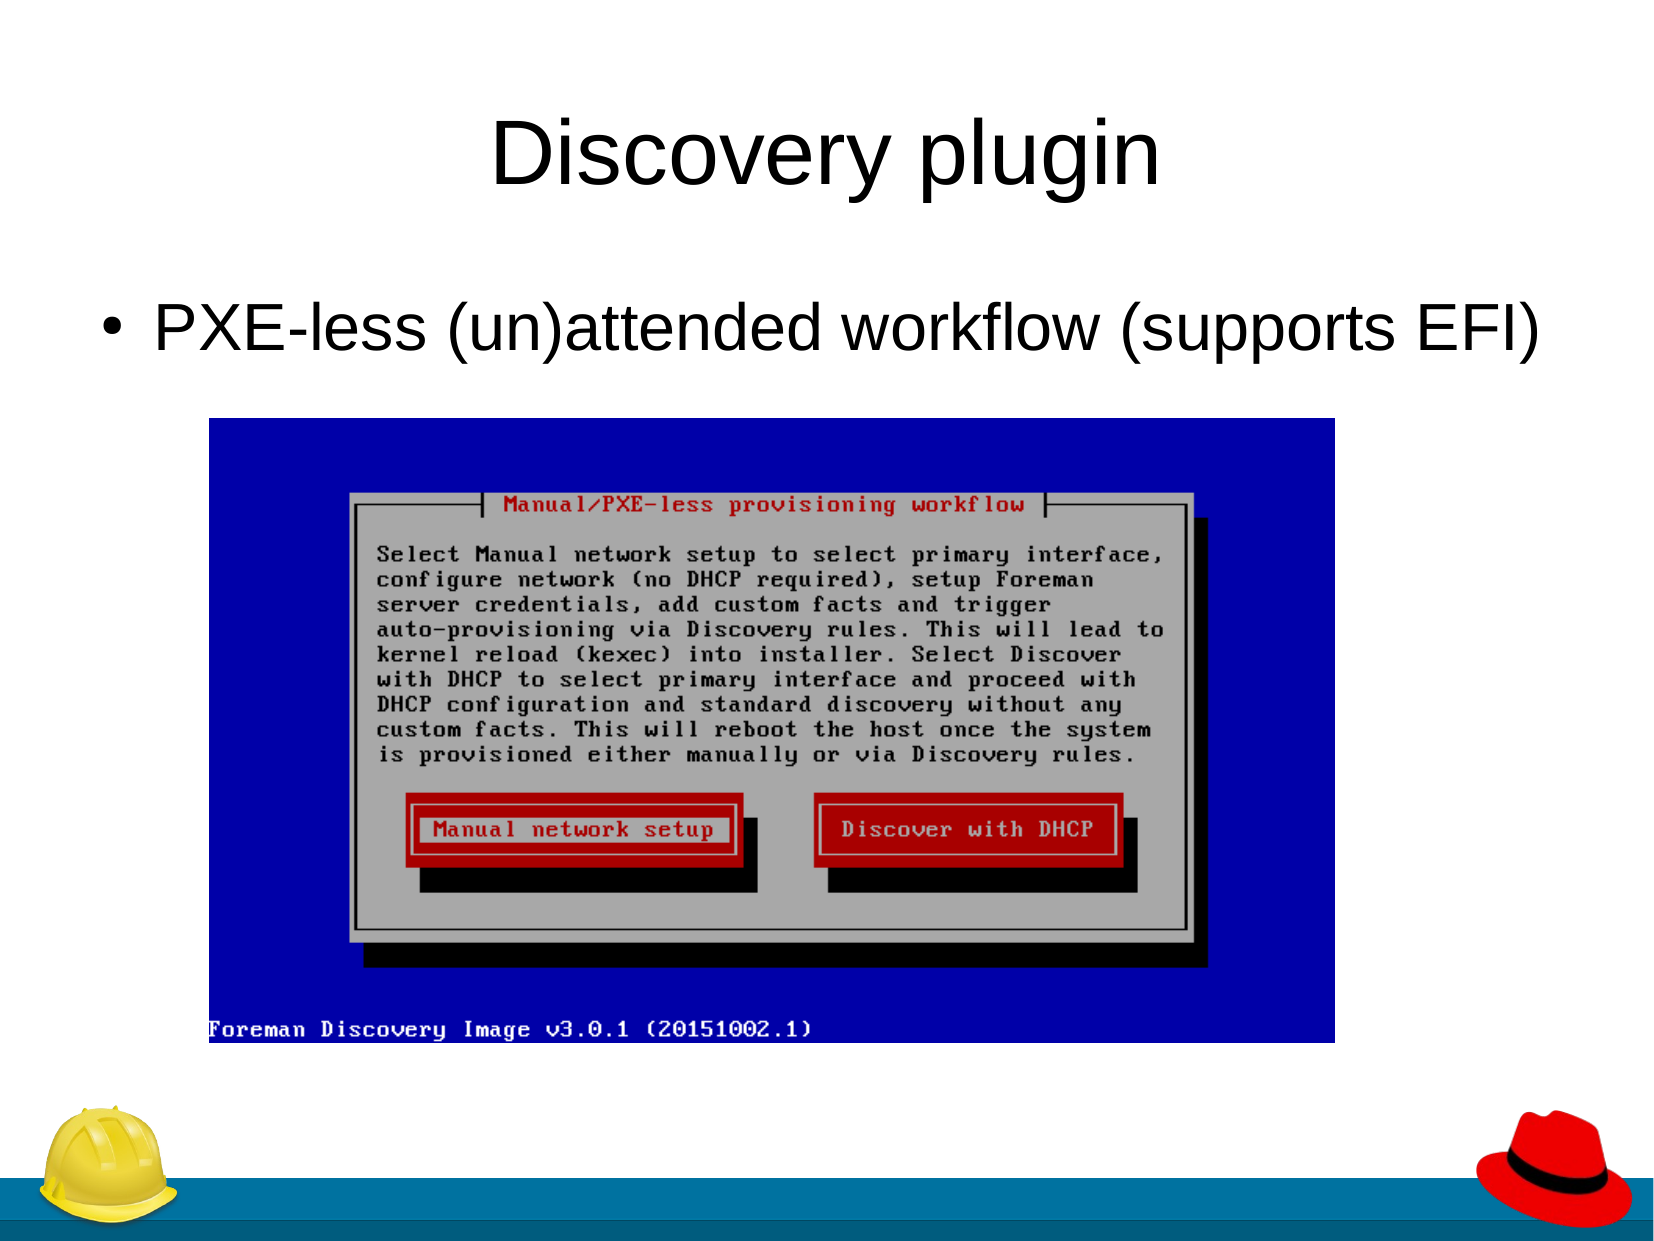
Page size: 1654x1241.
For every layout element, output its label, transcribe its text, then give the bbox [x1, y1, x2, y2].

list PXE-less (un)attended workflow (supports EFI) [82, 290, 1571, 1010]
picture [209, 418, 1335, 1044]
picture [23, 1086, 189, 1227]
picture [1476, 1110, 1633, 1227]
title Discovery plugin [82, 49, 1571, 257]
